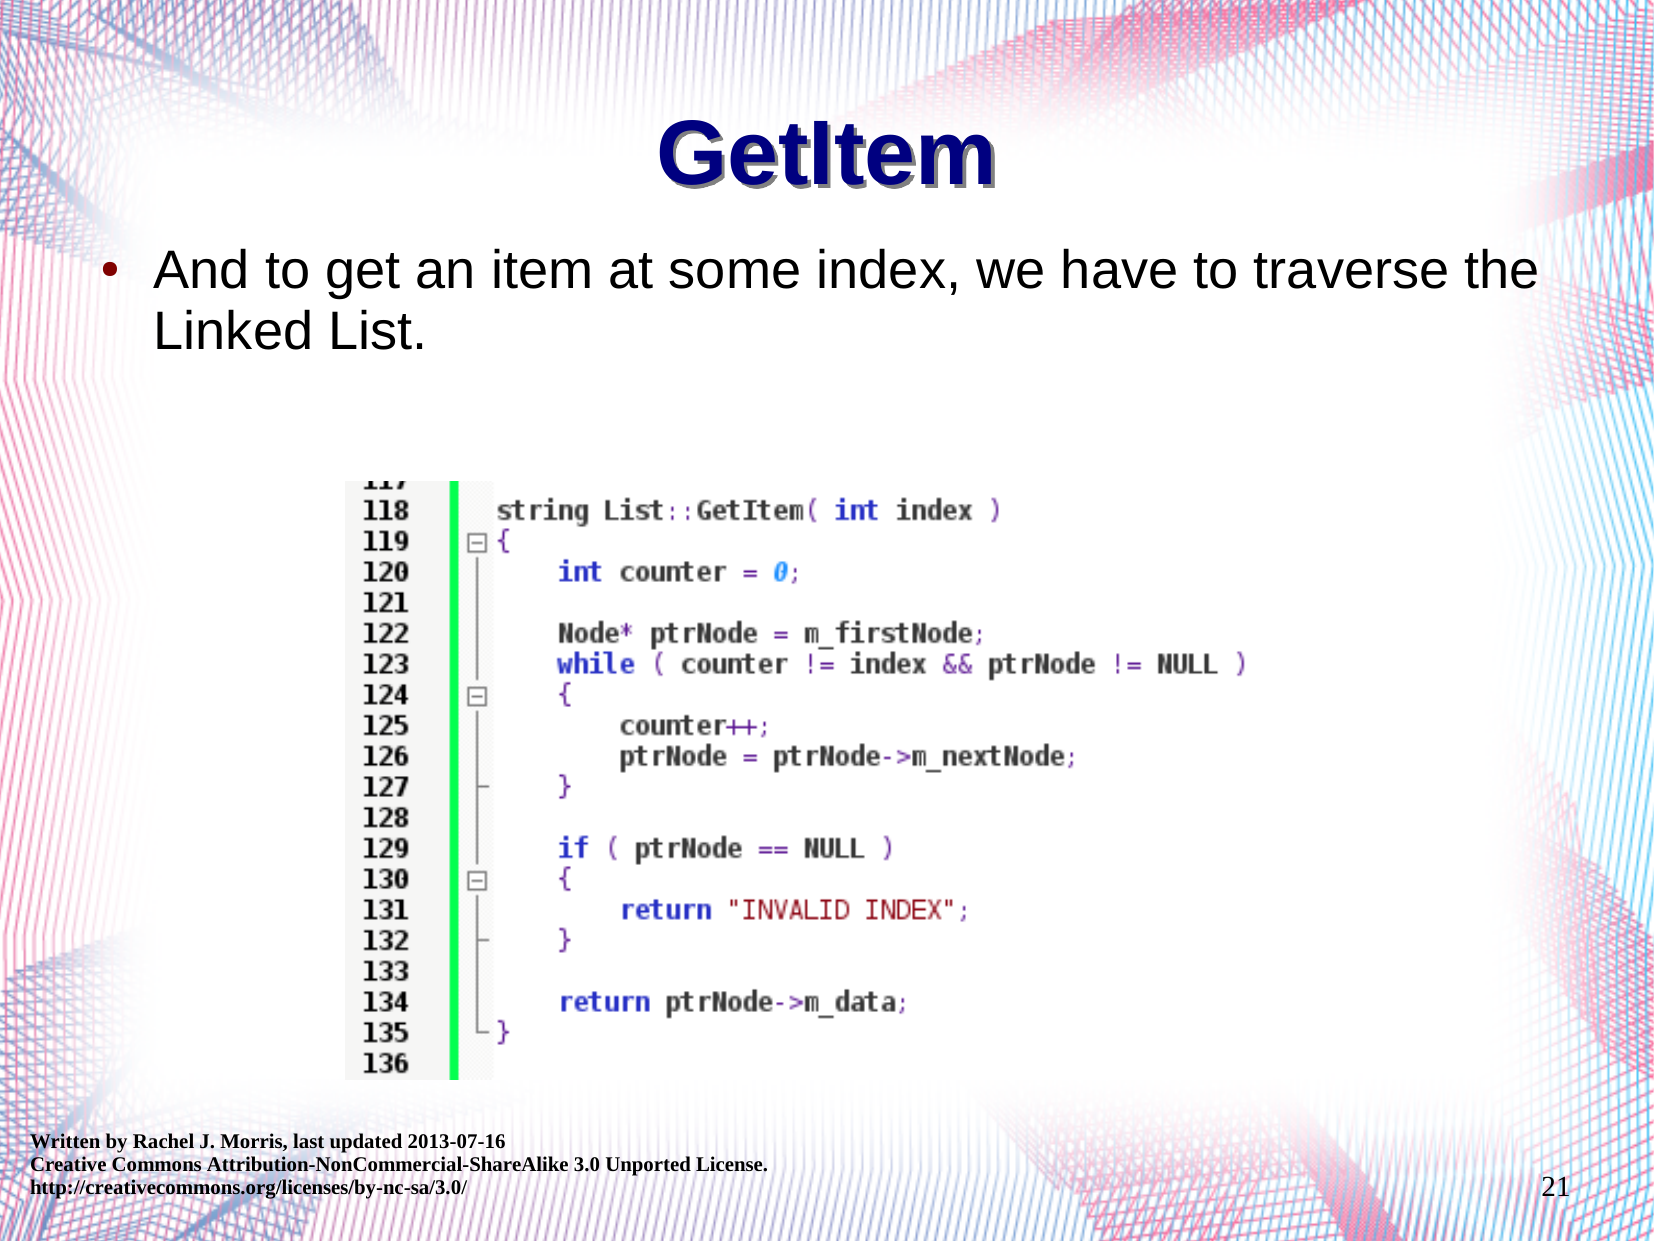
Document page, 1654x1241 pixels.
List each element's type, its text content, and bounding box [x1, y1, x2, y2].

picture [0, 0, 1654, 1241]
title GetItem [82, 49, 1571, 240]
list And to get an item at some index, we have to traverse the Linked List. [82, 240, 1571, 376]
